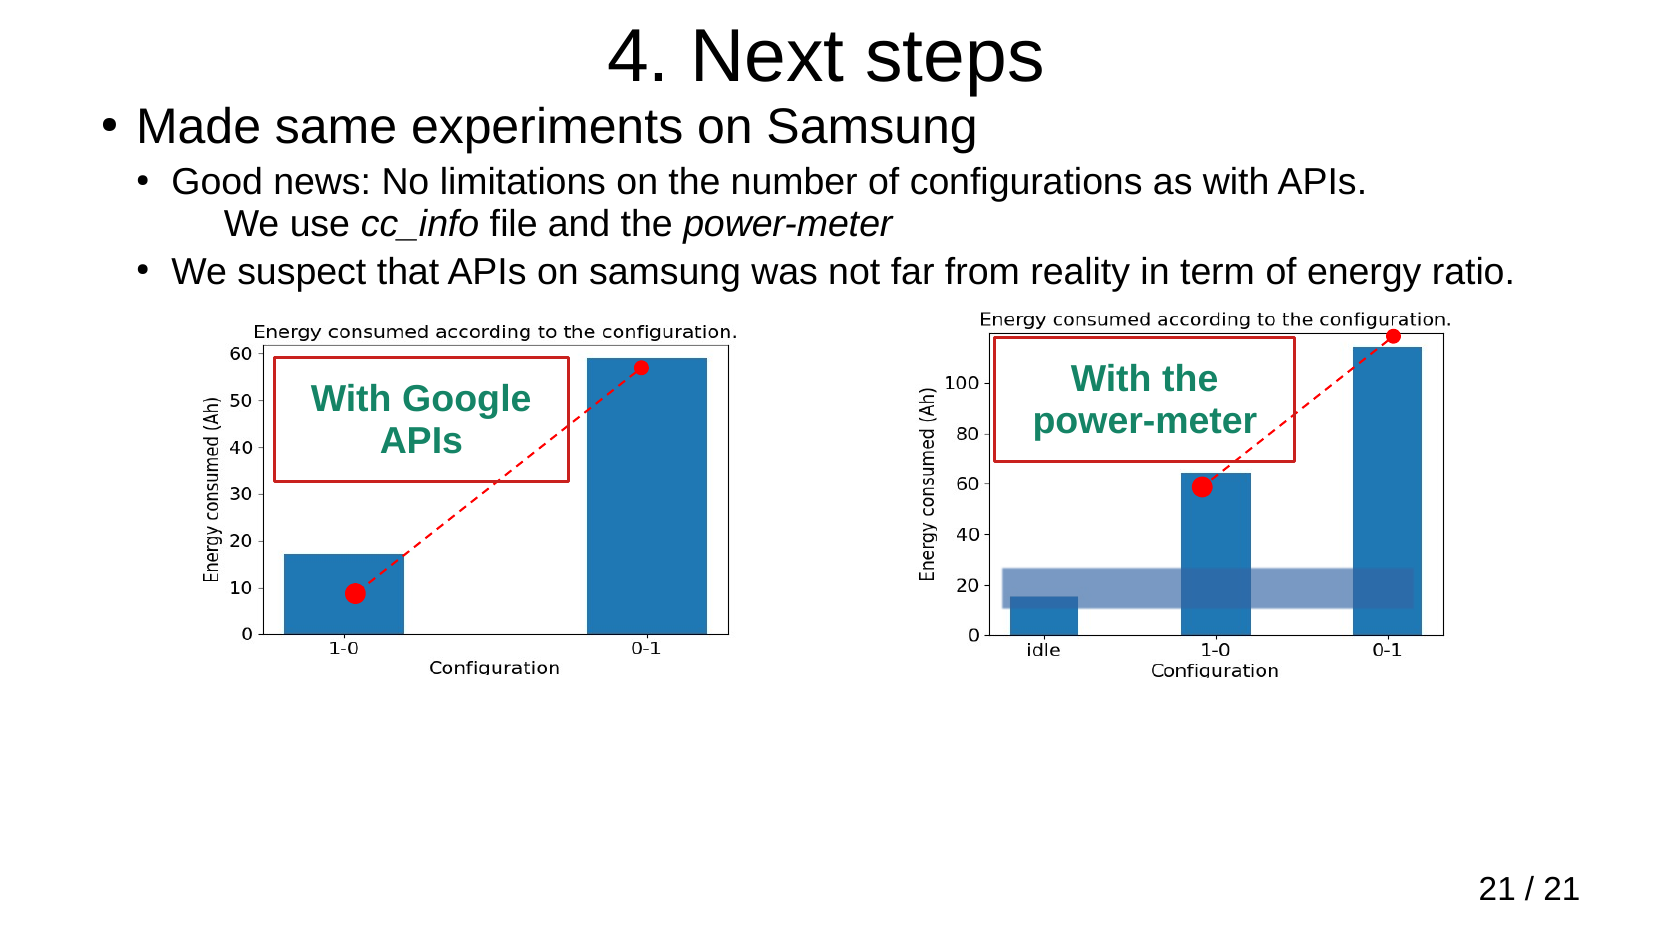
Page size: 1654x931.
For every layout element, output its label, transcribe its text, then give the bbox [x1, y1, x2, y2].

text_box 21 / 21 [1464, 863, 1652, 931]
text_box [1003, 569, 1413, 608]
text_box Made same experiments on Samsung Good news: No limitations on the number of configurations as with APIs. We use cc_info file and the power-meter We suspect that APIs on samsung was not far from reality in term of energy ratio. [100, 75, 1564, 316]
picture [915, 316, 1501, 678]
text_box With Google APIs [274, 357, 569, 482]
text_box With the power-meter [994, 337, 1295, 462]
picture [187, 316, 788, 676]
title 4. Next steps [57, 0, 1595, 127]
